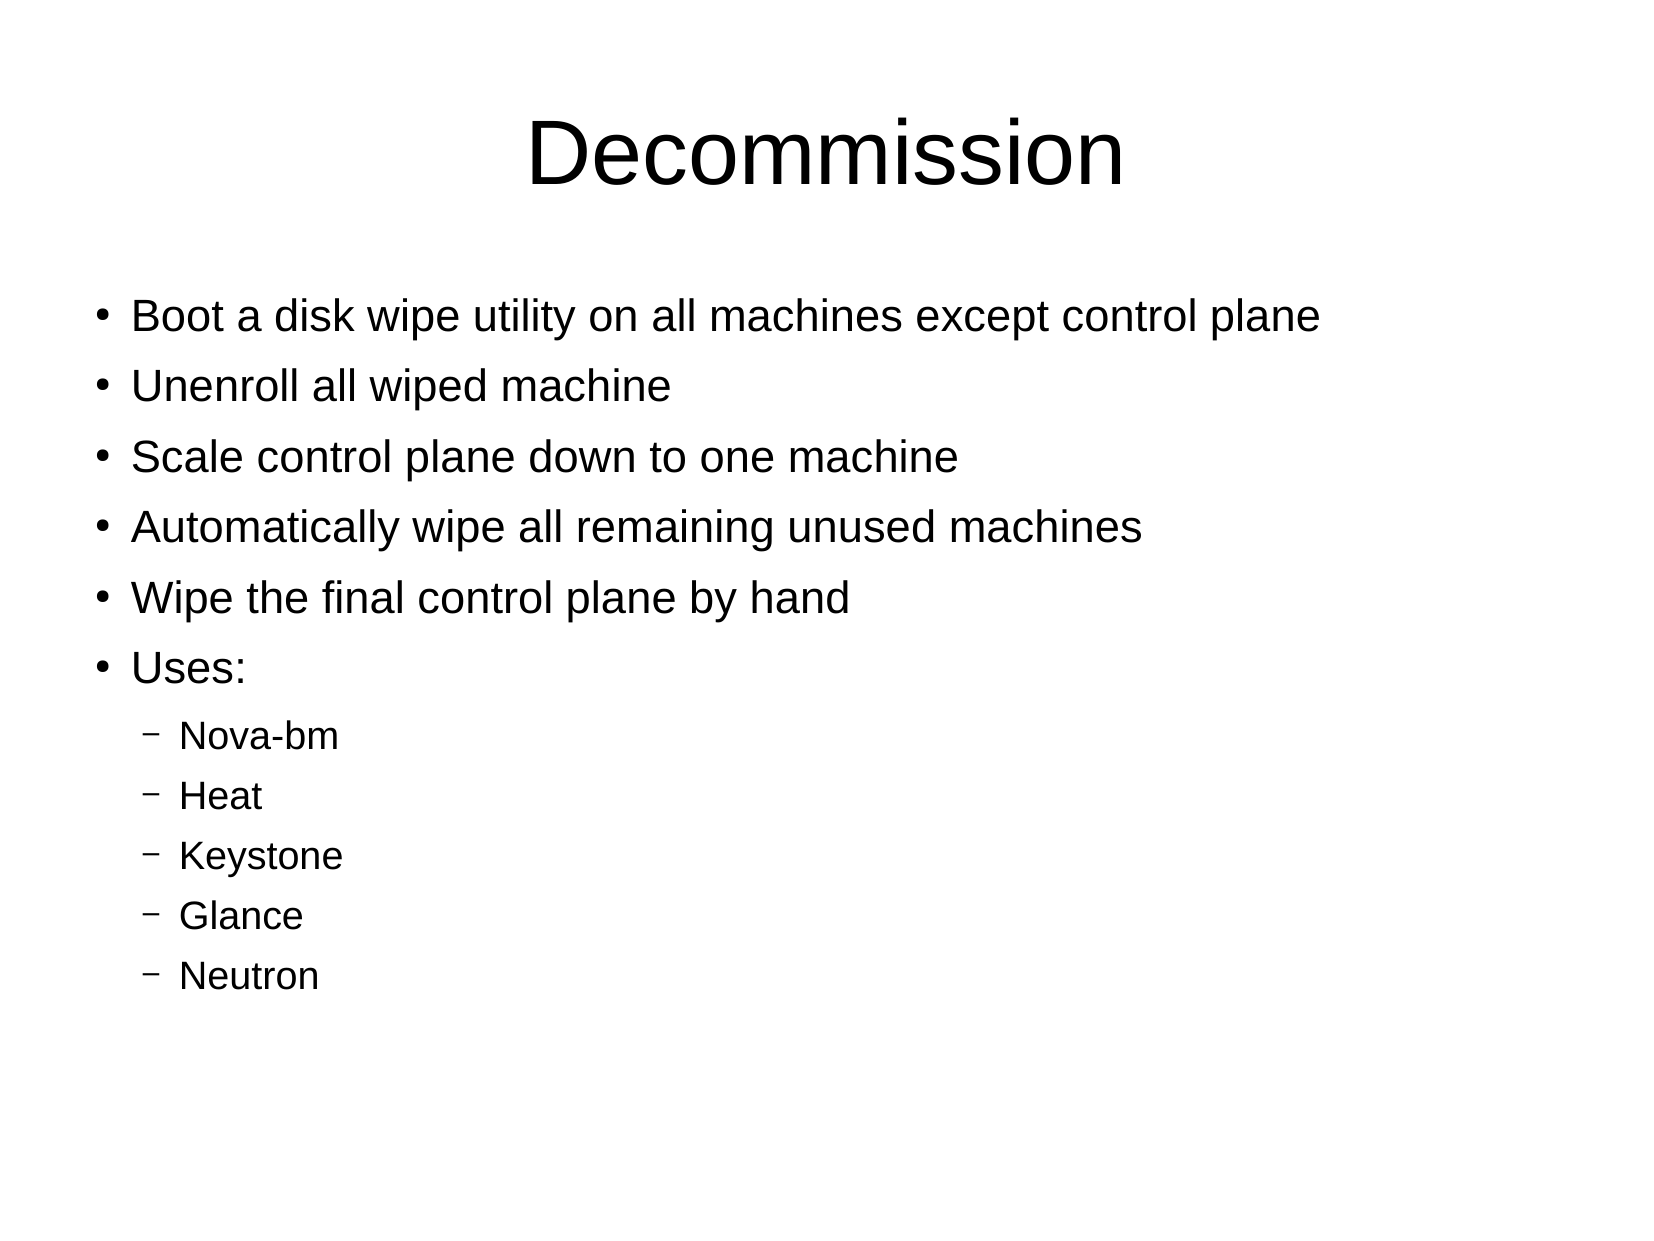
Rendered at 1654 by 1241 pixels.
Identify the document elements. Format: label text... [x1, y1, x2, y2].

list Boot a disk wipe utility on all machines except control plane Unenroll all wiped machine Scale control plane down to one machine Automatically wipe all remaining unused machines Wipe the final control plane by hand Uses: Nova-bm Heat Keystone Glance Neutron [82, 290, 1571, 1010]
title Decommission [82, 49, 1571, 257]
